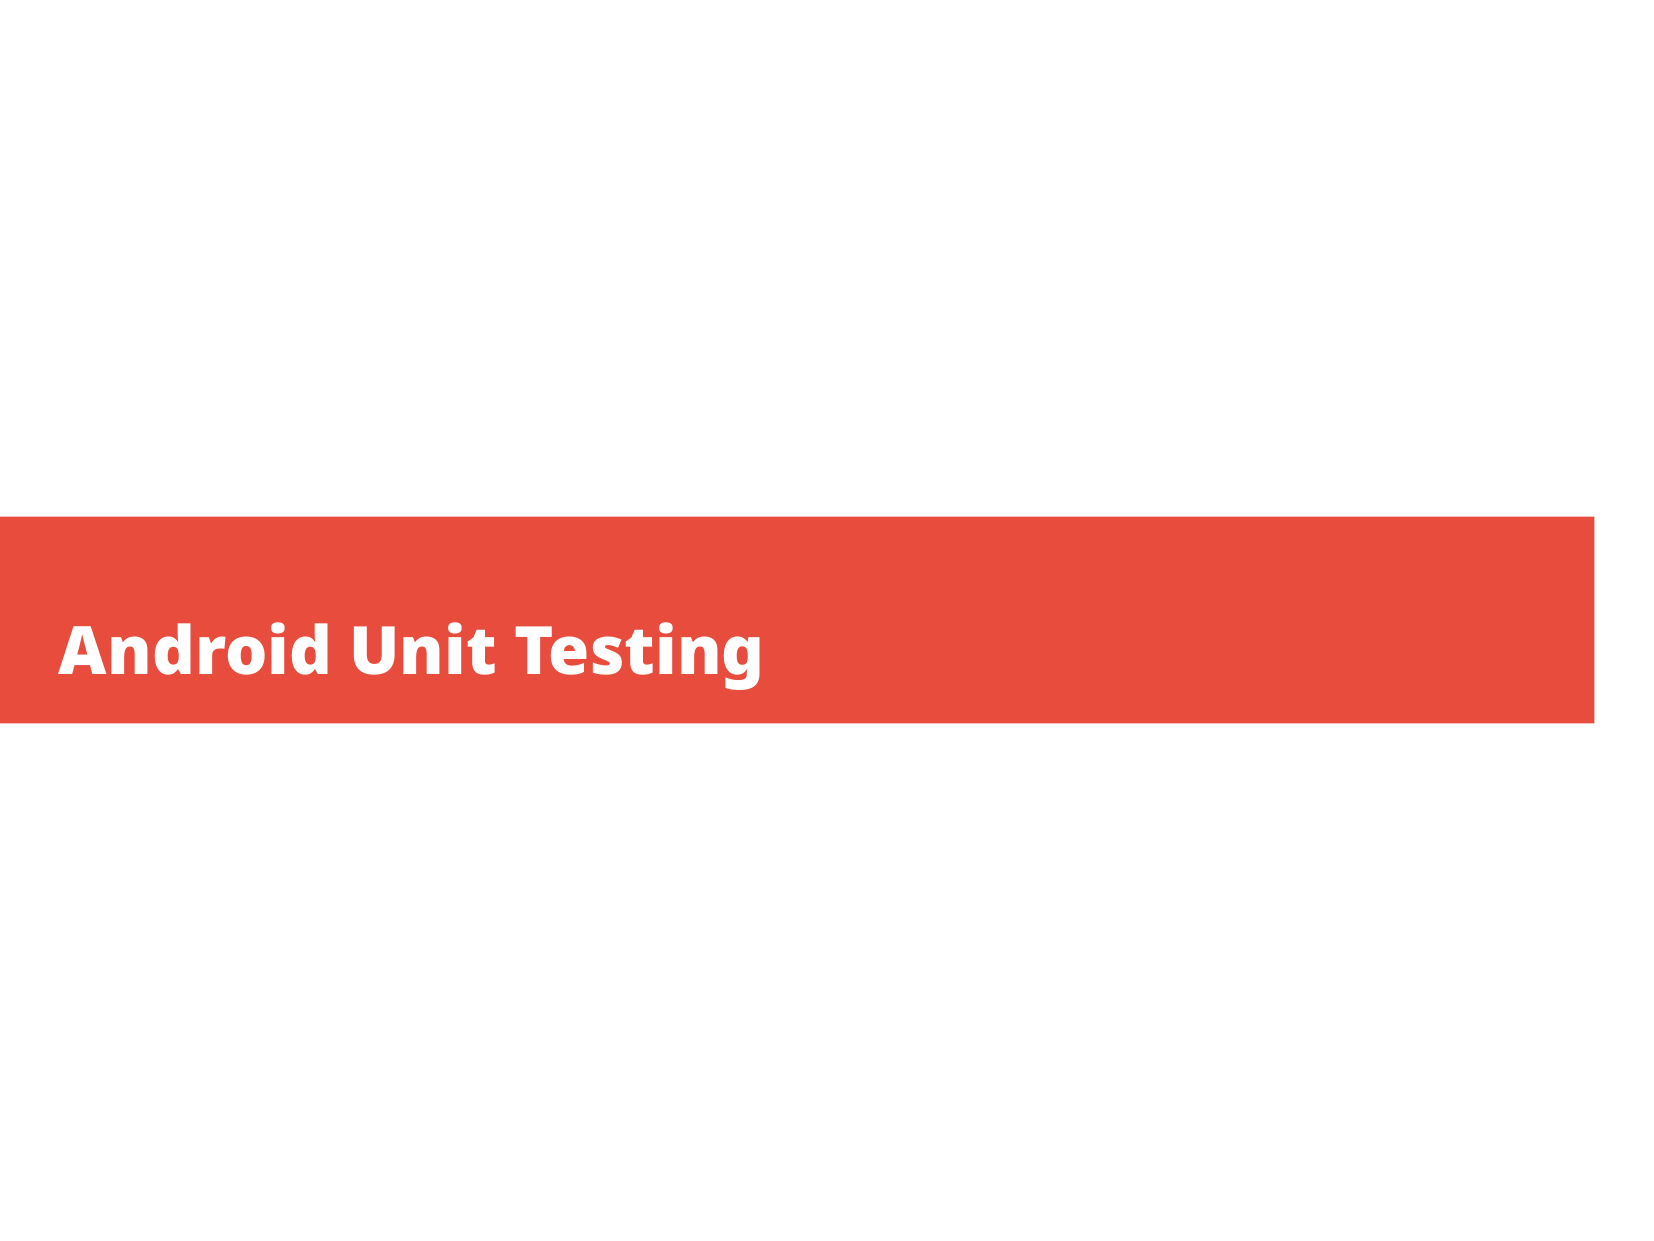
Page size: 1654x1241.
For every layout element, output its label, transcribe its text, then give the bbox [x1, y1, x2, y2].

title Android Unit Testing [59, 546, 1595, 694]
